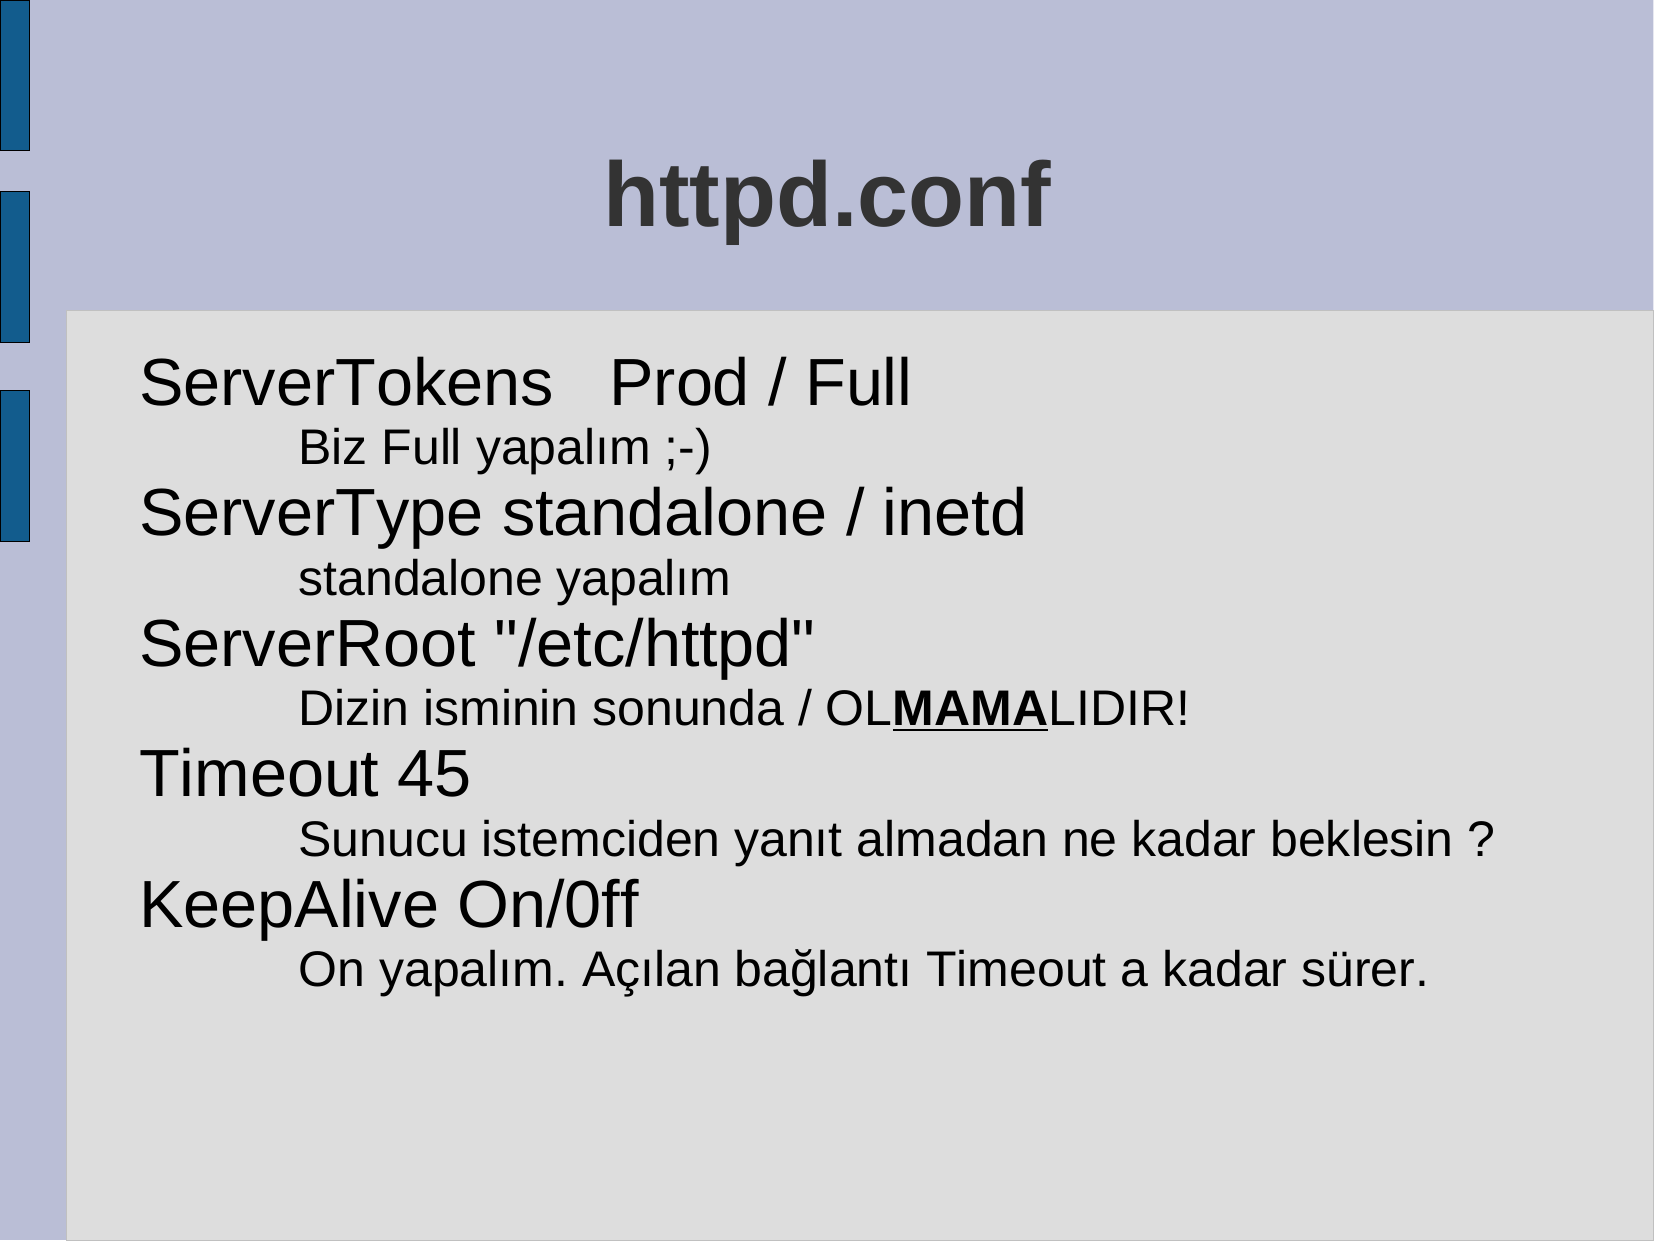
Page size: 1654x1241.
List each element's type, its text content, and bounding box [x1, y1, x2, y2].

list ServerTokens Prod / Full Biz Full yapalım ;-) ServerType standalone / inetd standalone yapalım ServerRoot "/etc/httpd" Dizin isminin sonunda / OLMAMALIDIR! Timeout 45 Sunucu istemciden yanıt almadan ne kadar beklesin ? KeepAlive On/0ff On yapalım. Açılan bağlantı Timeout a kadar sürer. [121, 344, 1534, 1142]
title httpd.conf [121, 91, 1534, 299]
